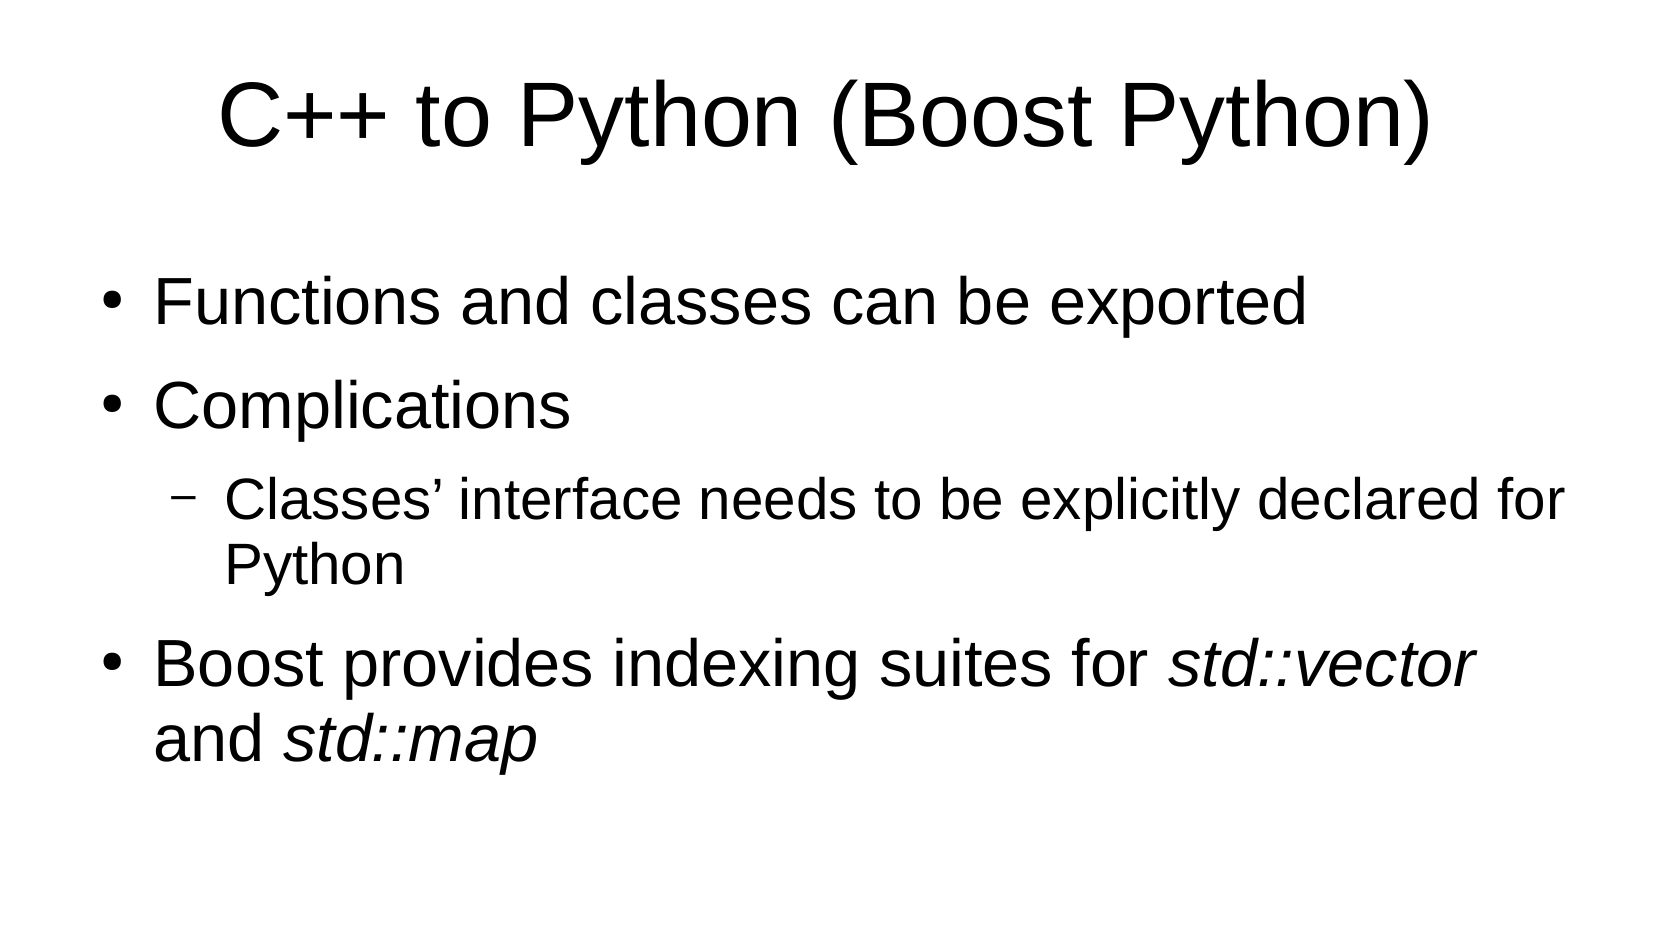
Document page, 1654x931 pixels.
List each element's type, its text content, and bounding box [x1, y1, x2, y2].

title C++ to Python (Boost Python) [82, 37, 1571, 193]
list Functions and classes can be exported Complications Classes’ interface needs to be explicitly declared for Python Boost provides indexing suites for std::vector and std::map [82, 263, 1571, 804]
